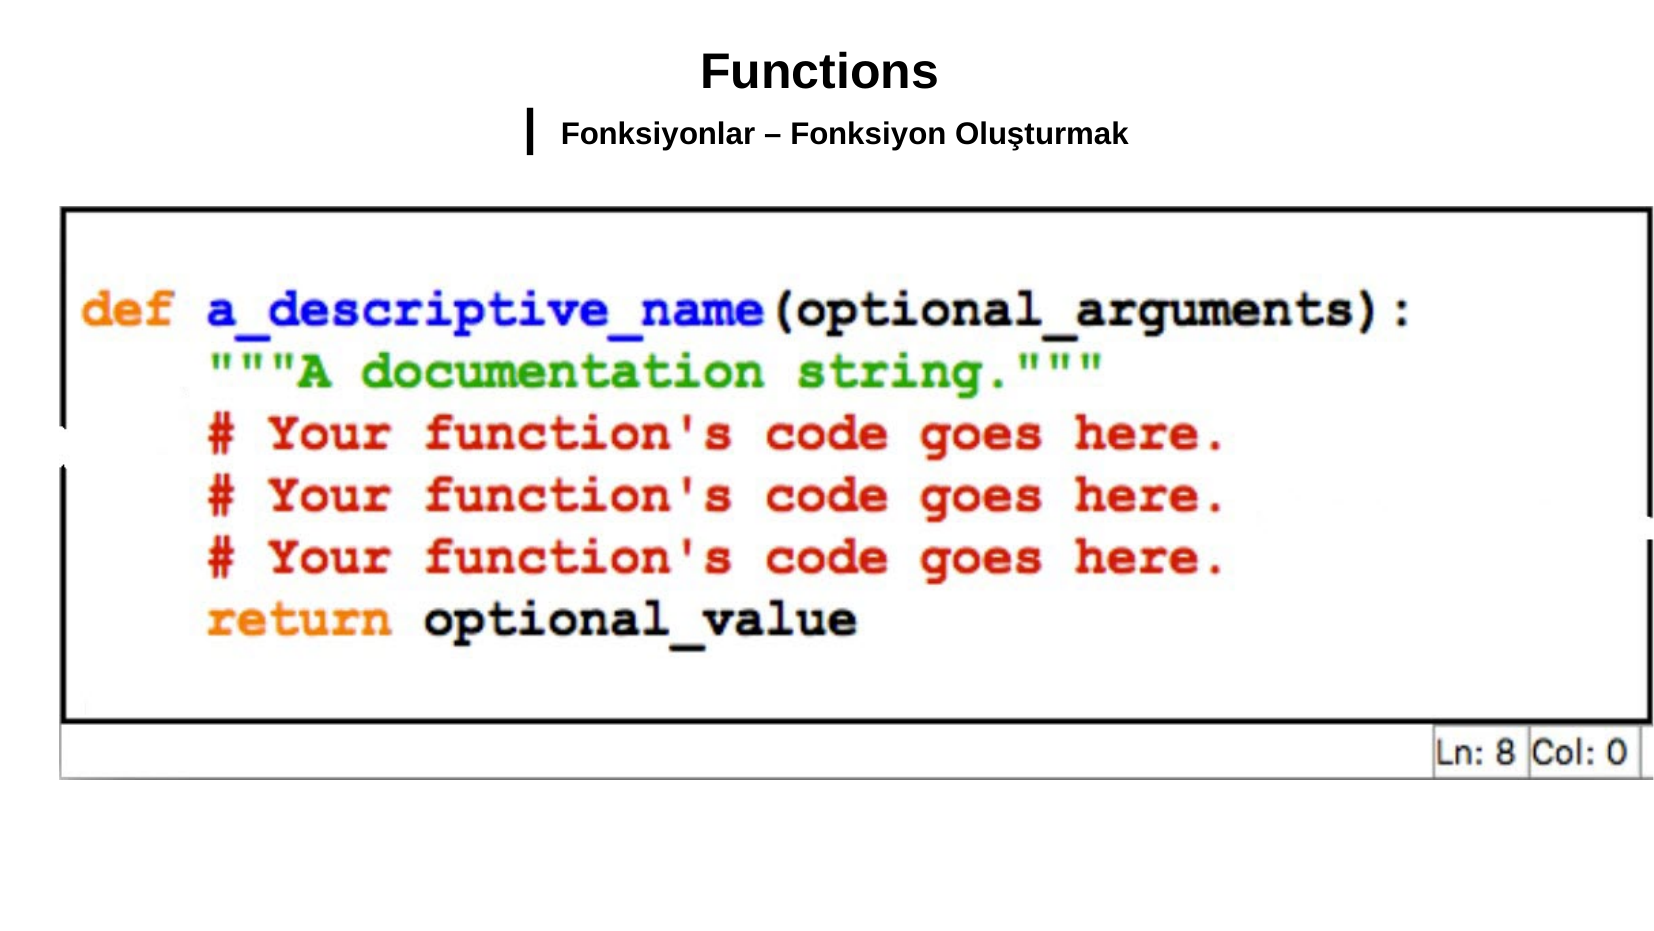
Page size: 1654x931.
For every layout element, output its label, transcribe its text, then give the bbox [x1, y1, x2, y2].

title Functions | Fonksiyonlar – Fonksiyon Oluşturmak [82, 21, 1571, 178]
picture [59, 206, 1654, 780]
